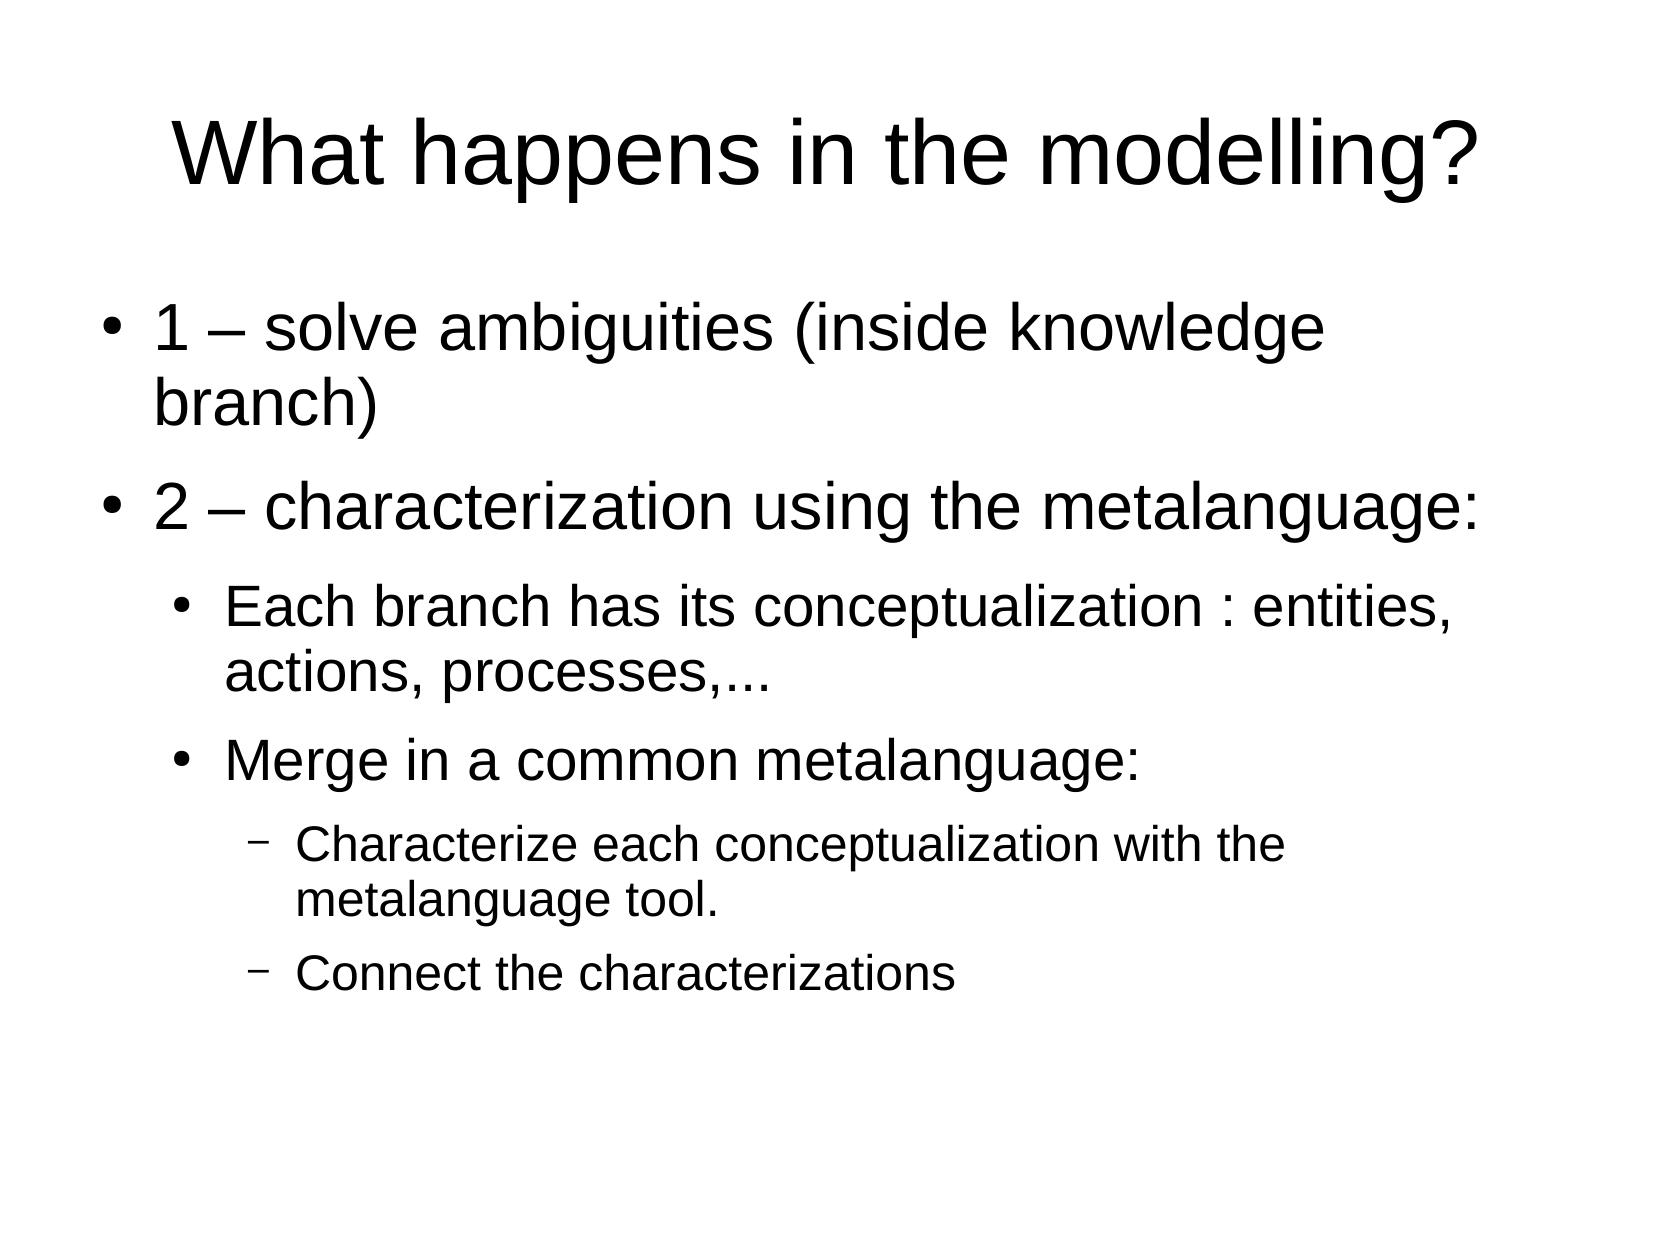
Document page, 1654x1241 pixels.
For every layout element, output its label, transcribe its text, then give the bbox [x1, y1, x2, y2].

title What happens in the modelling? [82, 49, 1571, 257]
list 1 – solve ambiguities (inside knowledge branch) 2 – characterization using the metalanguage: Each branch has its conceptualization : entities, actions, processes,... Merge in a common metalanguage: Characterize each conceptualization with the metalanguage tool. Connect the characterizations [82, 290, 1571, 1109]
